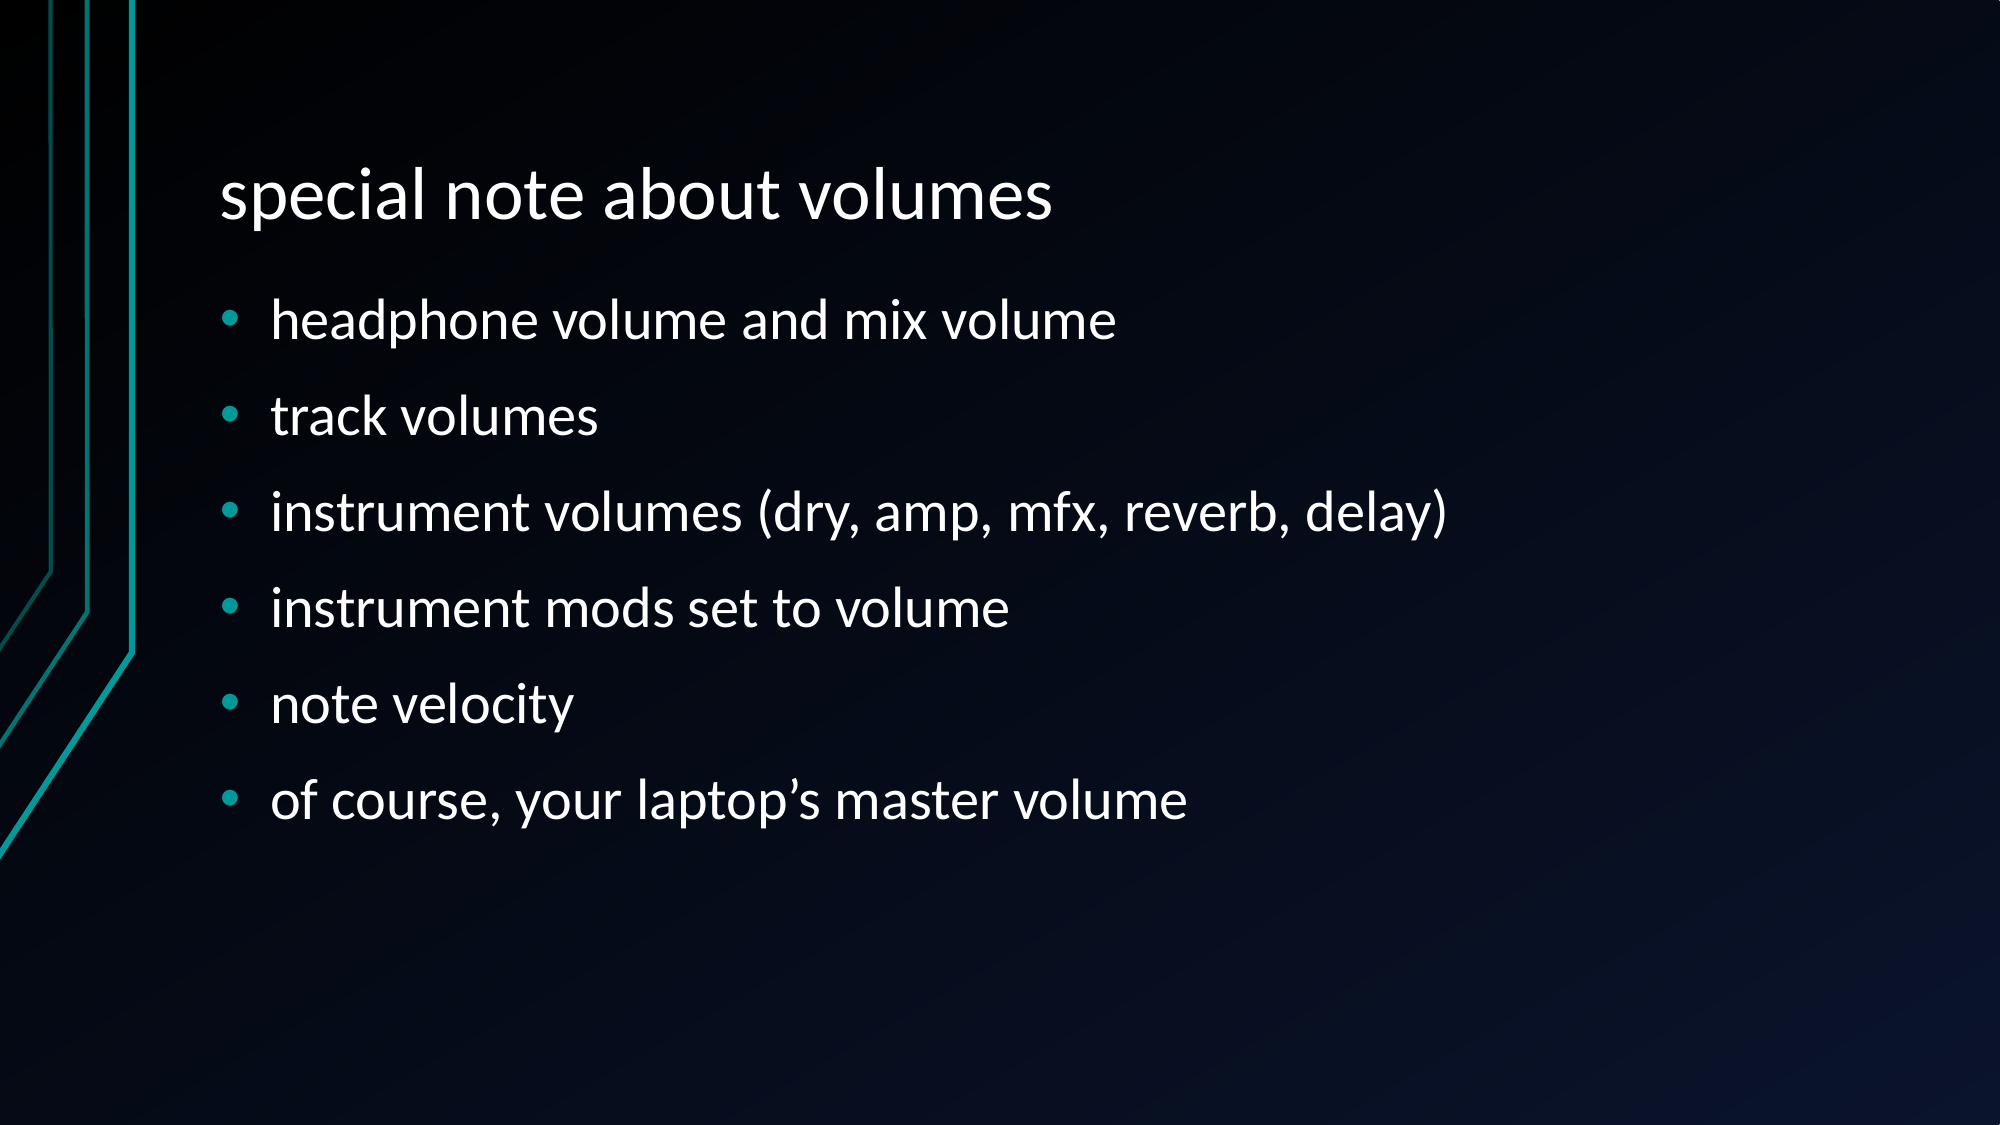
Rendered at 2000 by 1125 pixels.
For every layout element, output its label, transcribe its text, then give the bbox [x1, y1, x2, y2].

title special note about volumes [199, 45, 1900, 246]
list headphone volume and mix volume track volumes instrument volumes (dry, amp, mfx, reverb, delay) instrument mods set to volume note velocity of course, your laptop’s master volume [199, 279, 1900, 1012]
